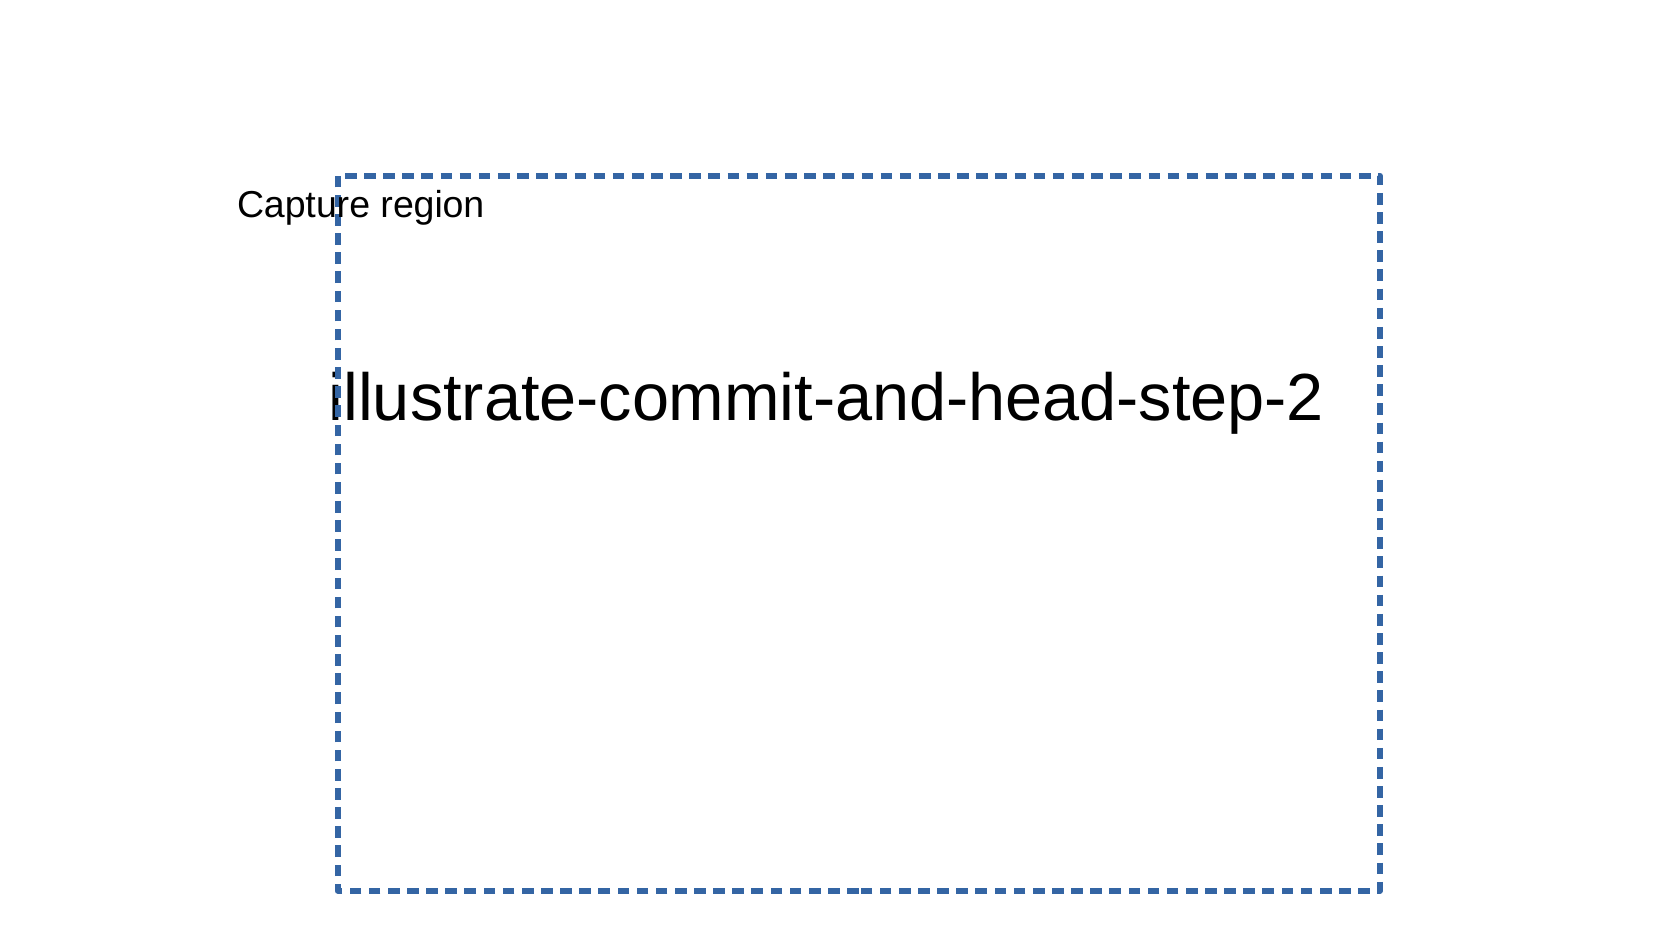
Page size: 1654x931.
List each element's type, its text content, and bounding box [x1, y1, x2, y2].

subtitle illustrate-commit-and-head-step-2 [82, 37, 1571, 757]
text_box Capture region [222, 175, 500, 233]
